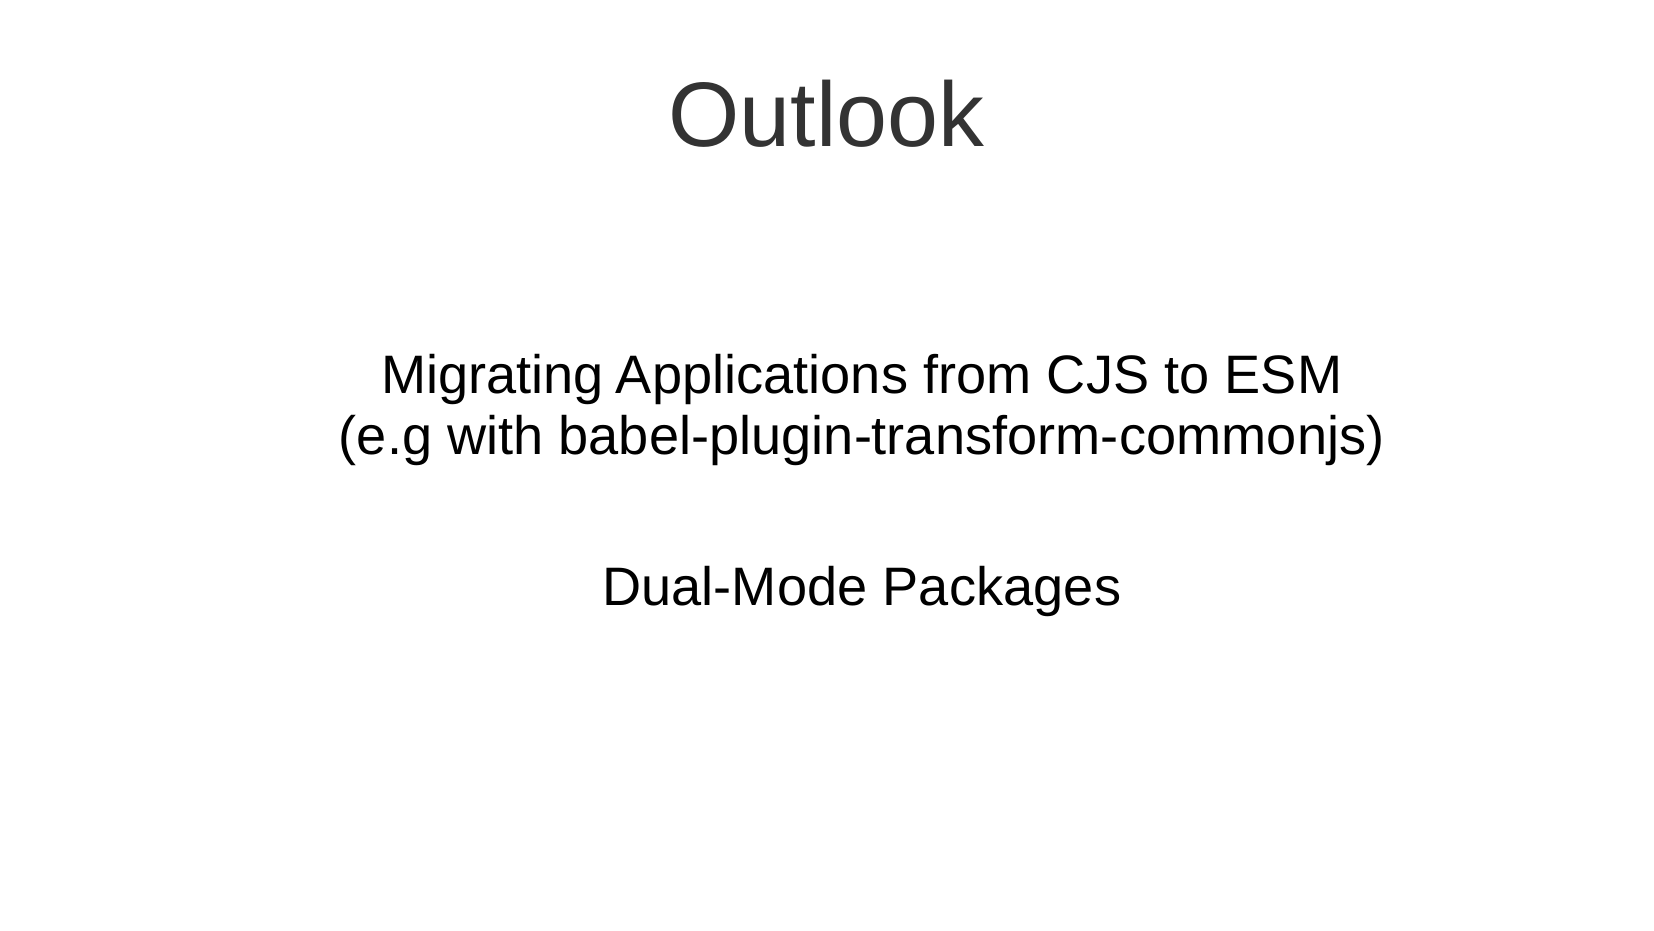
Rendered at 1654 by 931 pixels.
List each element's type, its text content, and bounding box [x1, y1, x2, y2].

title Outlook [82, 37, 1571, 193]
list Migrating Applications from CJS to ESM (e.g with babel-plugin-transform-commonjs) Dual-Mode Packages [82, 345, 1571, 758]
